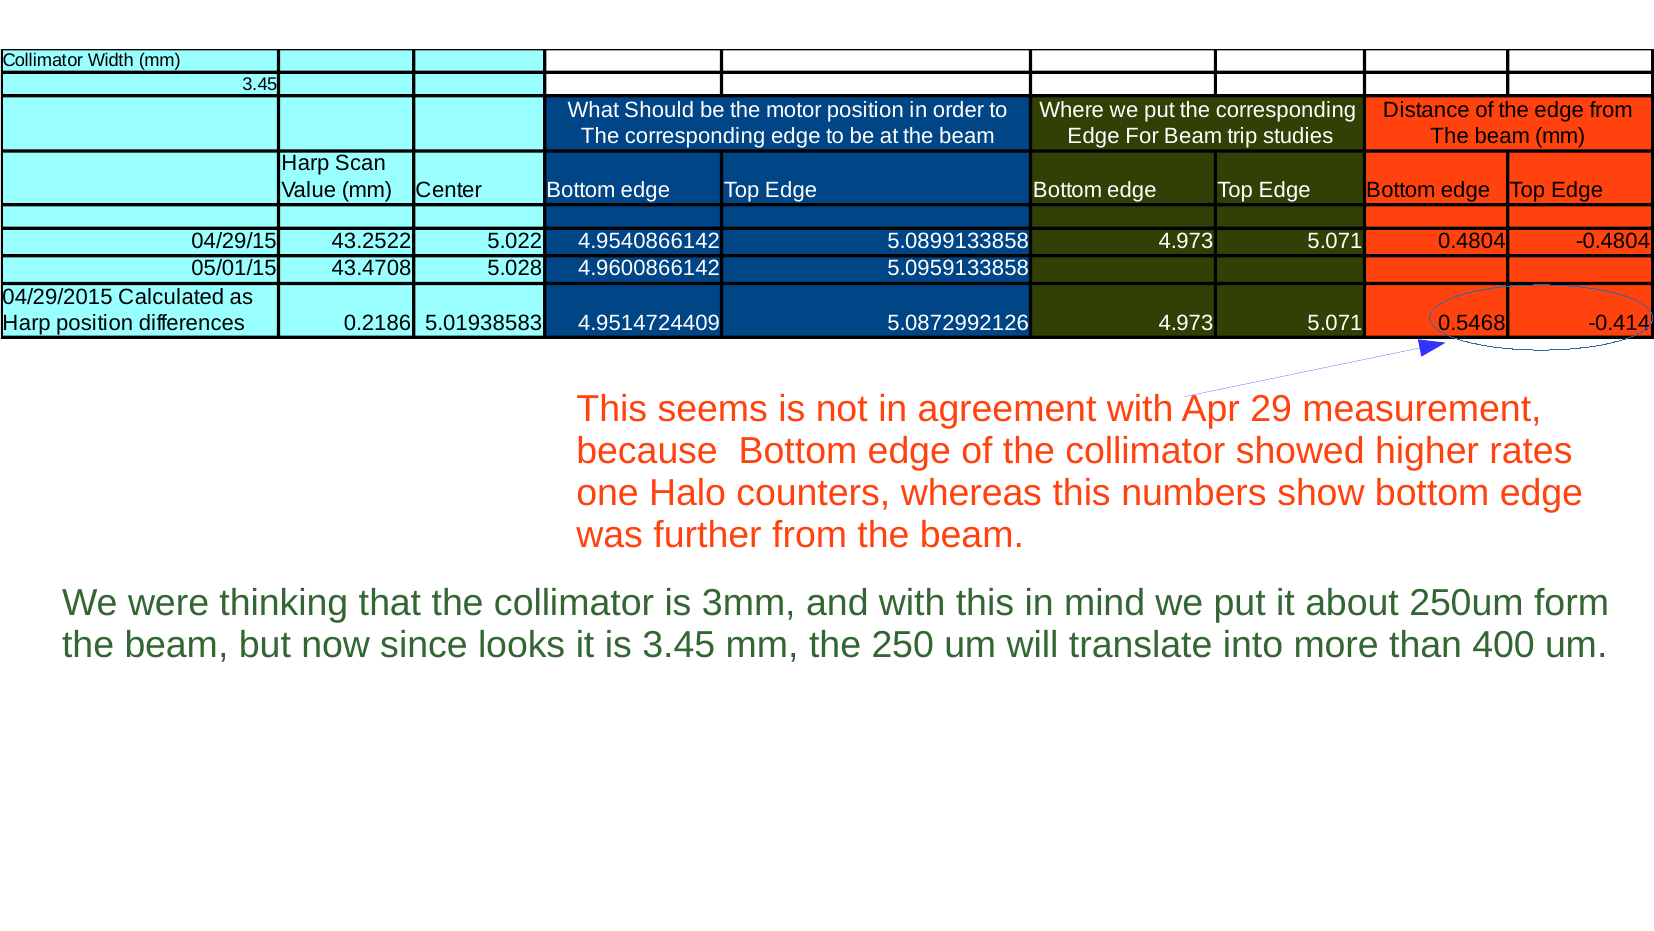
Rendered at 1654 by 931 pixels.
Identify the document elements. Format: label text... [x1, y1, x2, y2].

text_box We were thinking that the collimator is 3mm, and with this in mind we put it about 250um form the beam, but now since looks it is 3.45 mm, the 250 um will translate into more than 400 um. [47, 574, 1625, 673]
text_box This seems is not in agreement with Apr 29 measurement, because Bottom edge of the collimator showed higher rates one Halo counters, whereas this numbers show bottom edge was further from the beam. [561, 380, 1599, 563]
picture [0, 49, 1654, 340]
